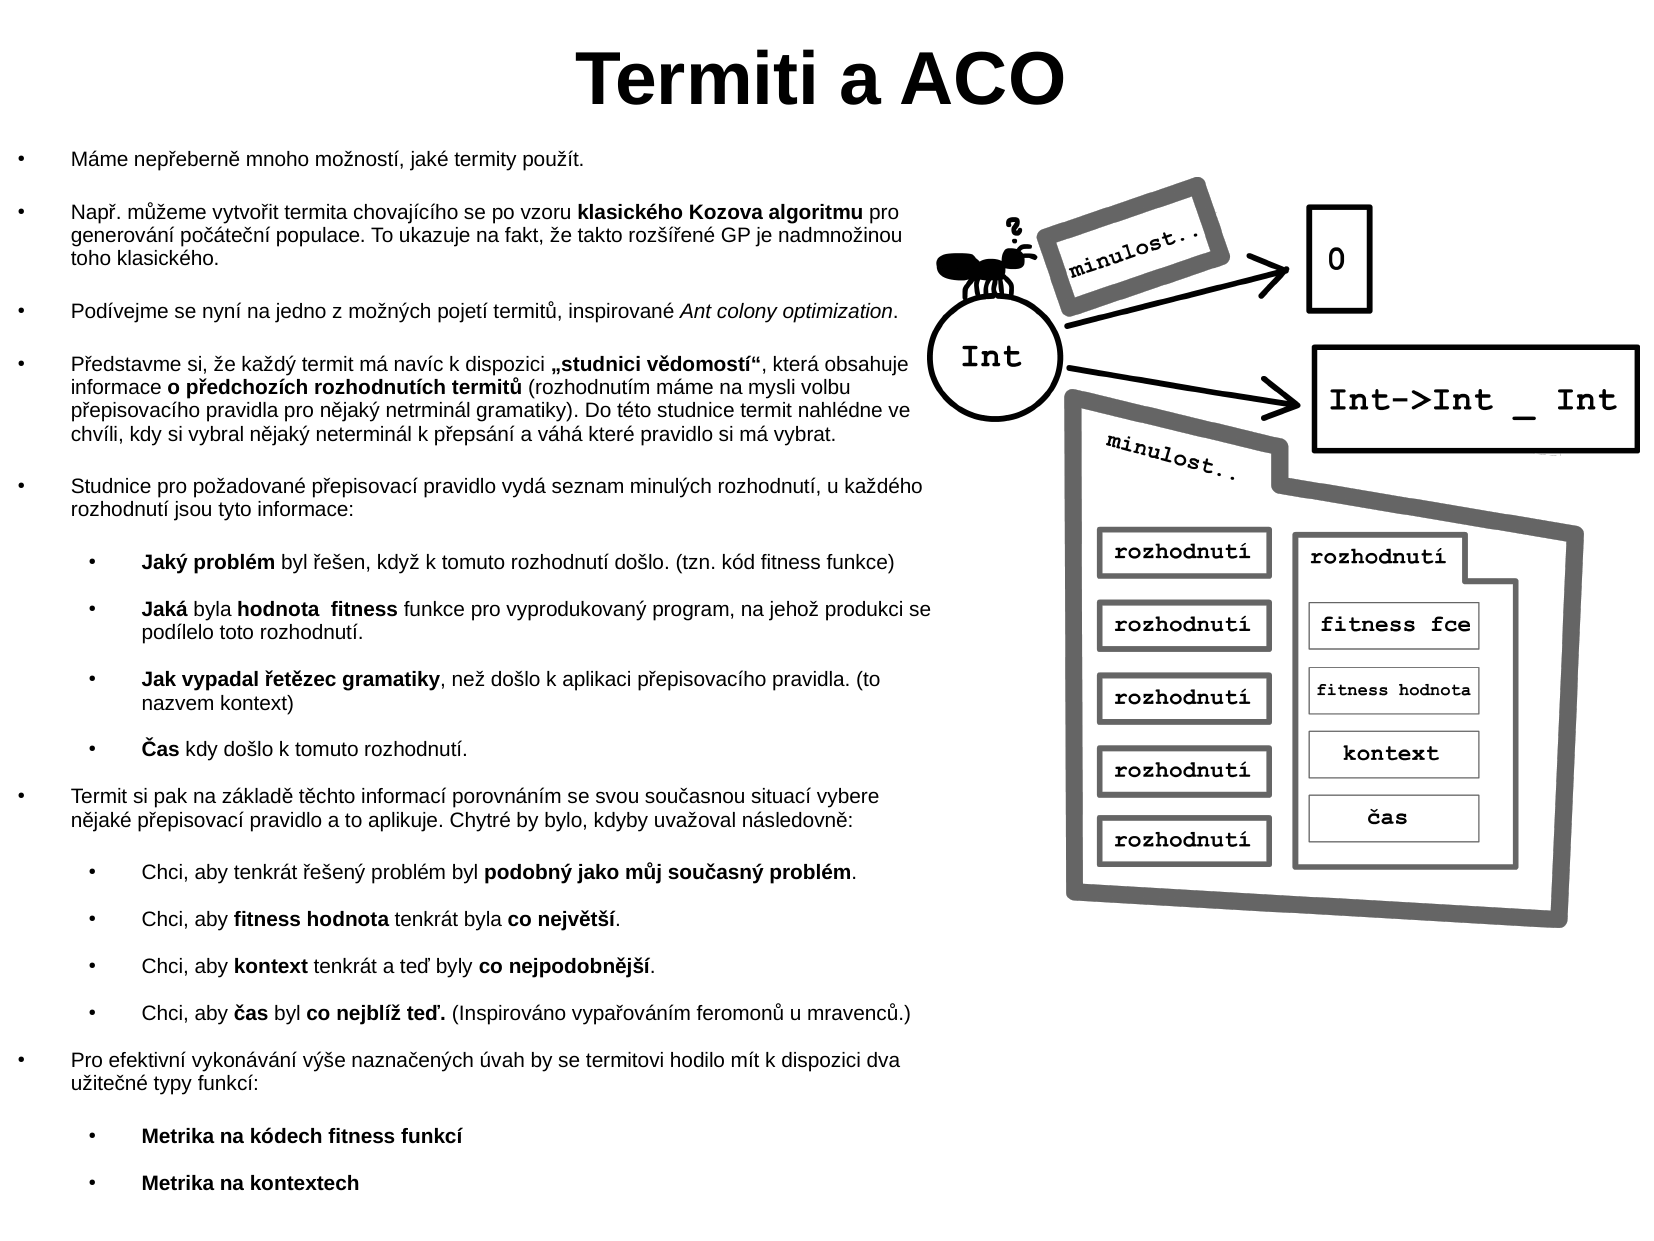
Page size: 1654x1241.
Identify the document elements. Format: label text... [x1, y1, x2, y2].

title Termiti a ACO [76, 29, 1565, 128]
list Máme nepřeberně mnoho možností, jaké termity použít. Např. můžeme vytvořit termita chovajícího se po vzoru klasického Kozova algoritmu pro generování počáteční populace. To ukazuje na fakt, že takto rozšířené GP je nadmnožinou toho klasického. Podívejme se nyní na jedno z možných pojetí termitů, inspirované Ant colony optimization. Představme si, že každý termit má navíc k dispozici „studnici vědomostí“, která obsahuje informace o předchozích rozhodnutích termitů (rozhodnutím máme na mysli volbu přepisovacího pravidla pro nějaký netrminál gramatiky). Do této studnice termit nahlédne ve chvíli, kdy si vybral nějaký neterminál k přepsání a váhá které pravidlo si má vybrat. Studnice pro požadované přepisovací pravidlo vydá seznam minulých rozhodnutí, u každého rozhodnutí jsou tyto informace: Jaký problém byl řešen, když k tomuto rozhodnutí došlo. (tzn. kód fitness funkce) Jaká byla hodnota fitness funkce pro vyprodukovaný program, na jehož produkci se podílelo toto rozhodnutí. Jak vypadal řetězec gramatiky, než došlo k aplikaci přepisovacího pravidla. (to nazvem kontext) Čas kdy došlo k tomuto rozhodnutí. Termit si pak na základě těchto informací porovnáním se svou současnou situací vybere nějaké přepisovací pravidlo a to aplikuje. Chytré by bylo, kdyby uvažoval následovně: Chci, aby tenkrát řešený problém byl podobný jako můj současný problém. Chci, aby fitness hodnota tenkrát byla co největší. Chci, aby kontext tenkrát a teď byly co nejpodobnější. Chci, aby čas byl co nejblíž teď. (Inspirováno vypařováním feromonů u mravenců.) Pro efektivní vykonávání výše naznačených úvah by se termitovi hodilo mít k dispozici dva užitečné typy funkcí: Metrika na kódech fitness funkcí Metrika na kontextech [0, 147, 945, 1211]
picture [927, 177, 1640, 928]
